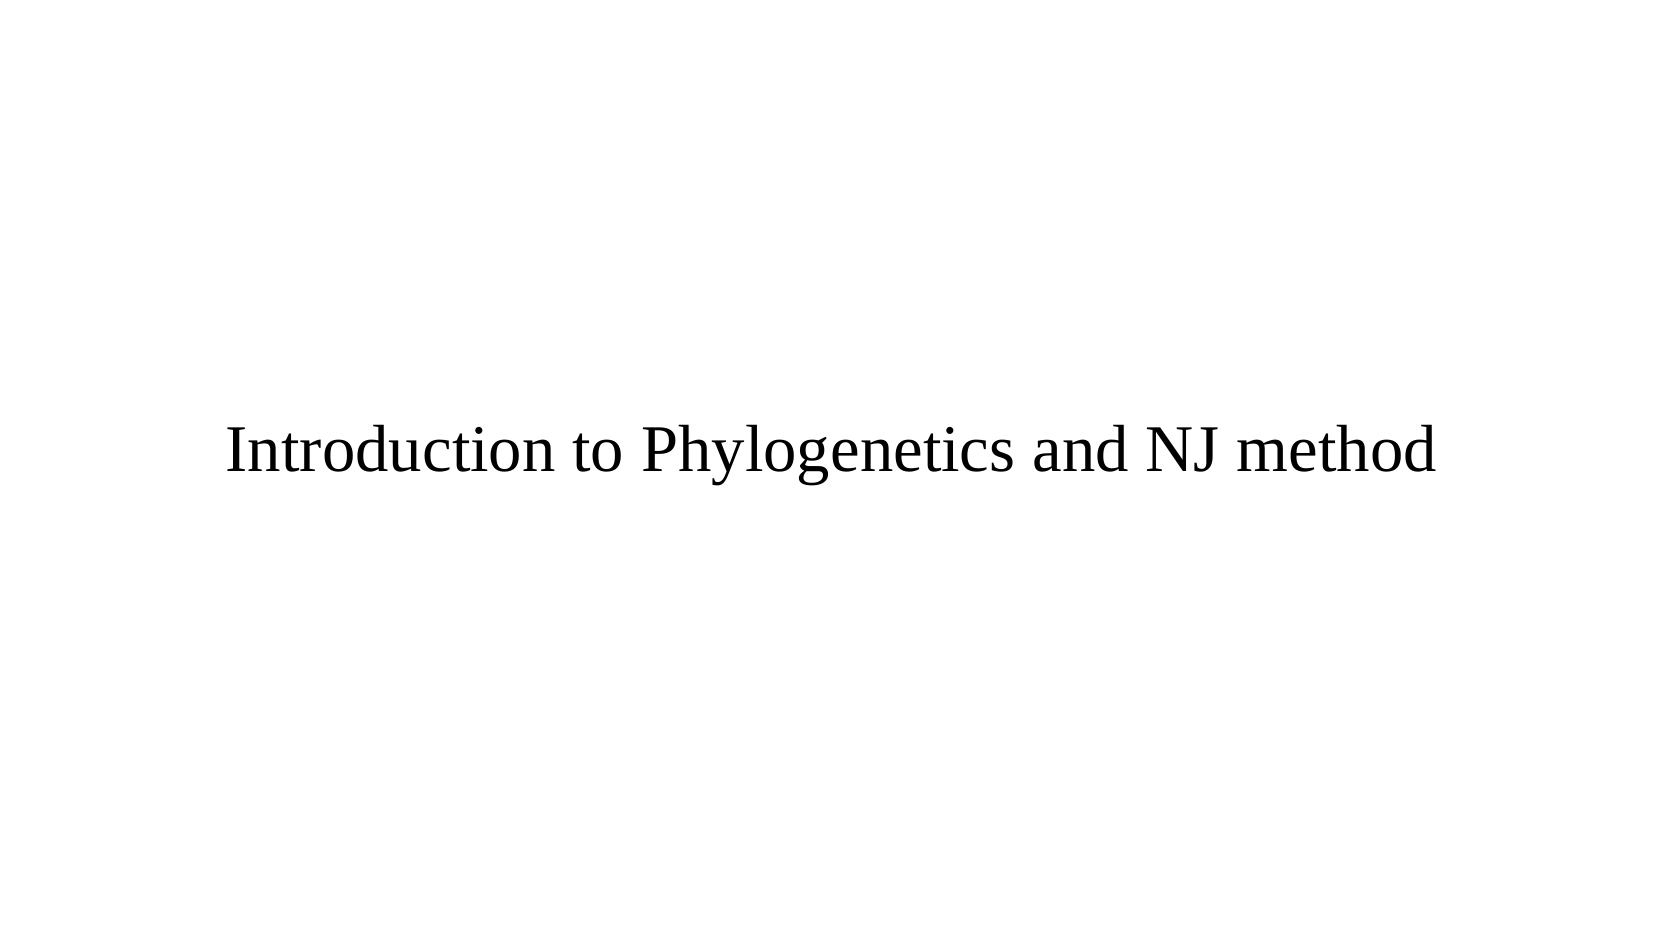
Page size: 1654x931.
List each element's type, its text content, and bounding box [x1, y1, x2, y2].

subtitle Introduction to Phylogenetics and NJ method [88, 88, 1577, 809]
